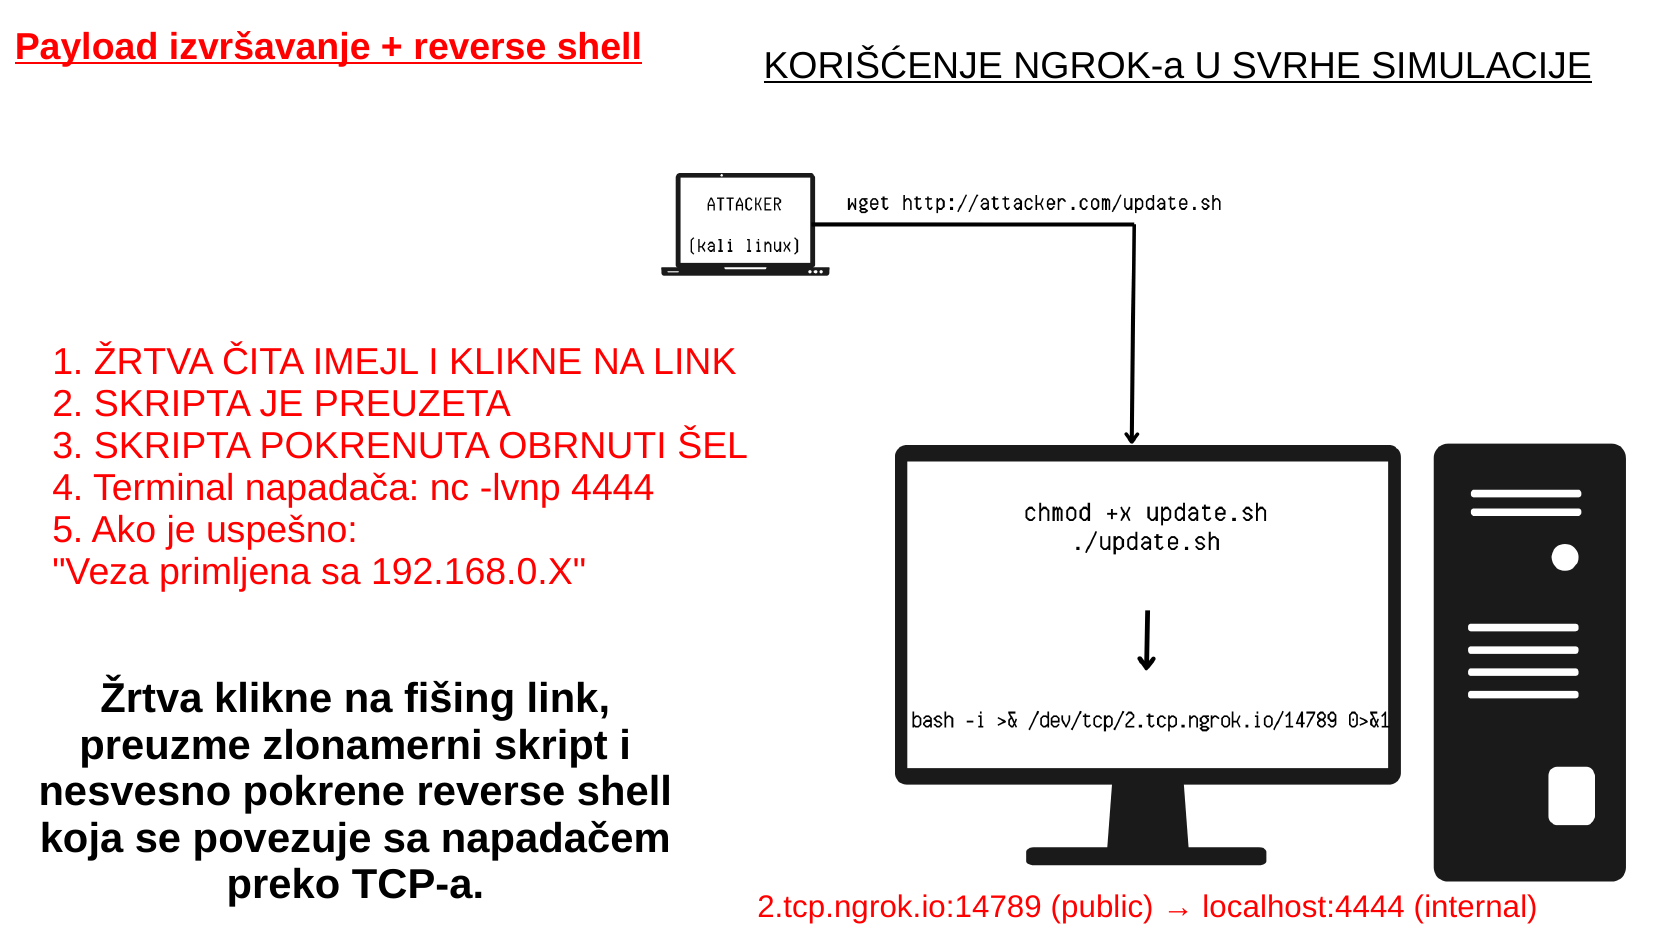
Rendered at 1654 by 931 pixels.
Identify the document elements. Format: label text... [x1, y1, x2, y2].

text_box Žrtva klikne na fišing link, preuzme zlonamerni skript i nesvesno pokrene reverse shell koja se povezuje sa napadačem preko TCP-a. [0, 667, 713, 931]
text_box 2.tcp.ngrok.io:14789 (public) → localhost:4444 (internal) [742, 882, 1647, 921]
text_box 1. ŽRTVA ČITA IMEJL I KLIKNE NA LINK 2. SKRIPTA JE PREUZETA 3. SKRIPTA POKRENUTA OBRNUTI ŠEL 4. Terminal napadača: nc -lvnp 4444 5. Ako je uspešno: "Veza primljena sa 192.168.0.X" [37, 333, 881, 601]
picture [592, 149, 1654, 901]
text_box Payload izvršavanje + reverse shell [0, 18, 863, 113]
text_box KORIŠĆENJE NGROK-a U SVRHE SIMULACIJE [748, 37, 1651, 137]
